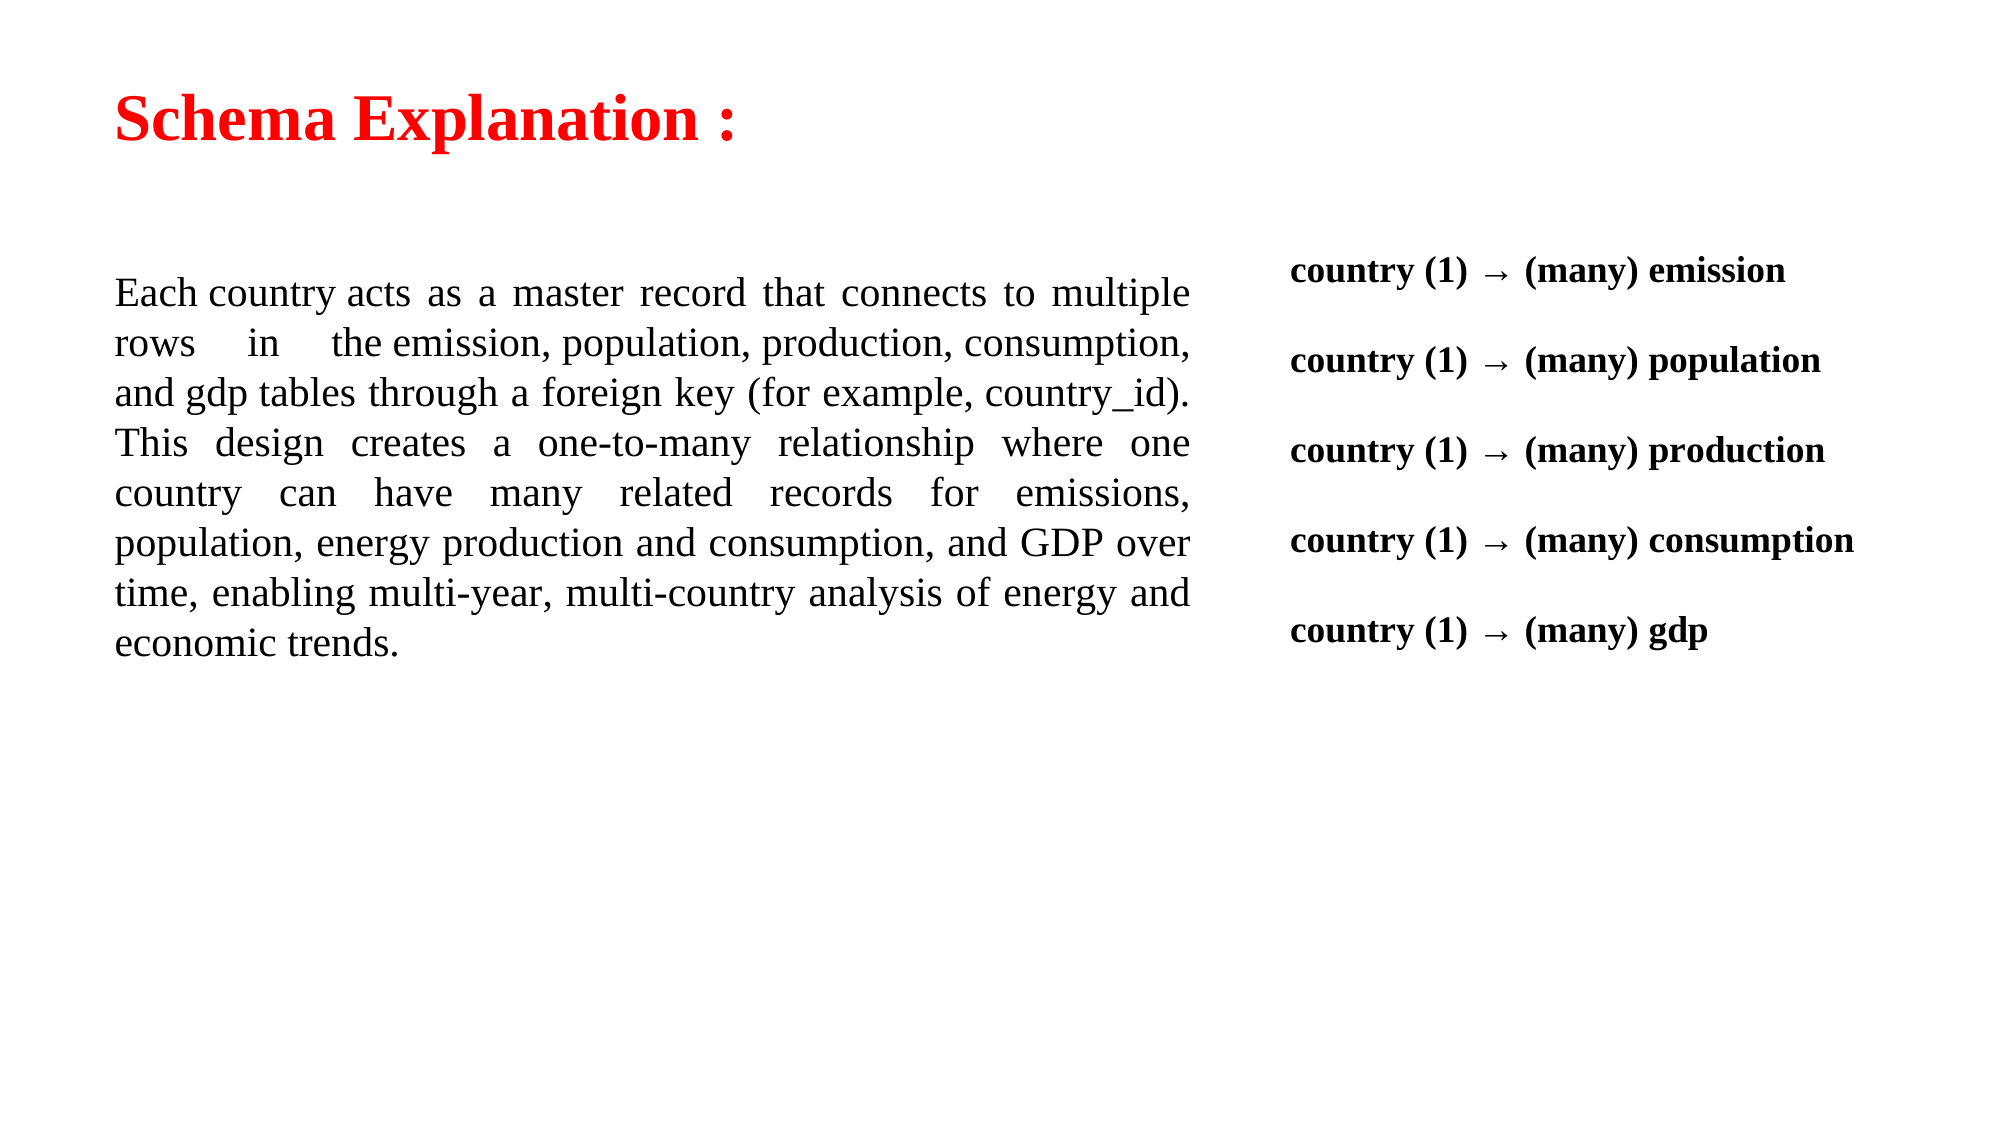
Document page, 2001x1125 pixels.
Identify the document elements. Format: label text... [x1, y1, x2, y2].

text_box Each country acts as a master record that connects to multiple rows in the emission, population, production, consumption, and gdp tables through a foreign key (for example, country_id). This design creates a one‑to‑many relationship where one country can have many related records for emissions, population, energy production and consumption, and GDP over time, enabling multi-year, multi-country analysis of energy and economic trends. [112, 262, 1199, 669]
text_box country (1) → (many) emission country (1) → (many) population country (1) → (many) production country (1) → (many) consumption country (1) → (many) gdp [1275, 237, 1876, 662]
title Schema Explanation : [75, 62, 1829, 155]
